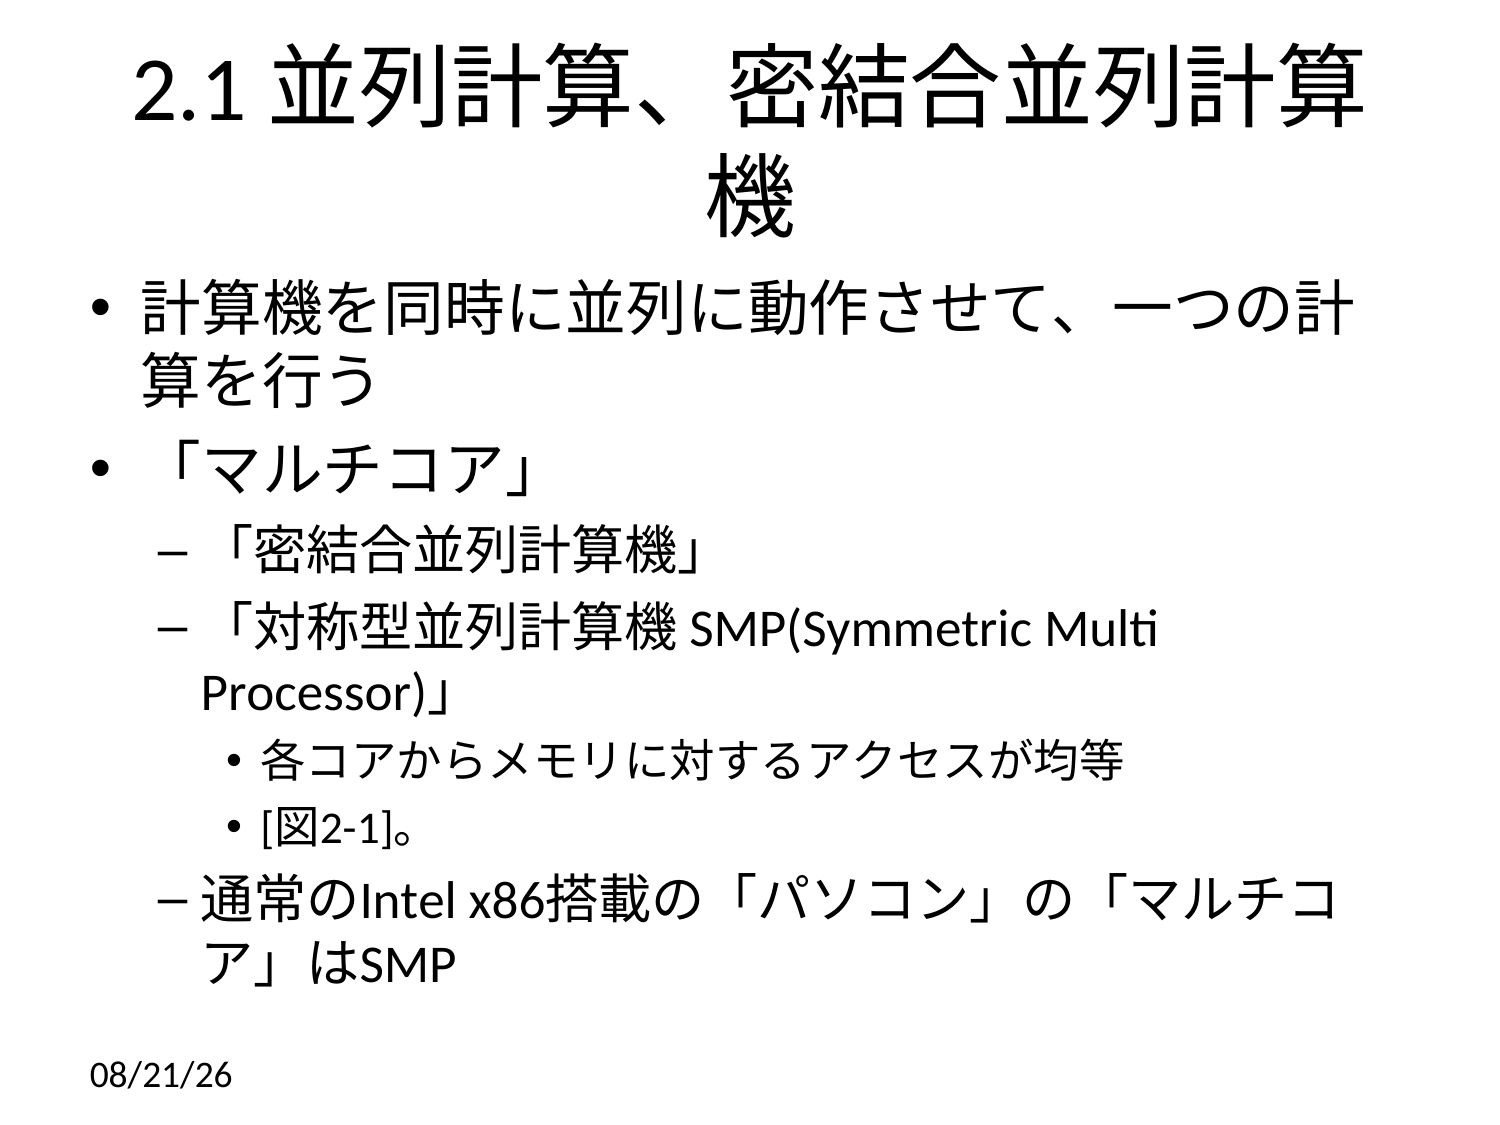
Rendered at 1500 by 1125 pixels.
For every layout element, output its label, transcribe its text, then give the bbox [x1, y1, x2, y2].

list 計算機を同時に並列に動作させて、一つの計算を行う 「マルチコア」 「密結合並列計算機」 「対称型並列計算機 SMP(Symmetric Multi Processor)」 各コアからメモリに対するアクセスが均等 [図2-1]。 通常のIntel x86搭載の「パソコン」の「マルチコア」はSMP [75, 262, 1426, 1006]
title 2.1 並列計算、密結合並列計算機 [75, 21, 1426, 257]
